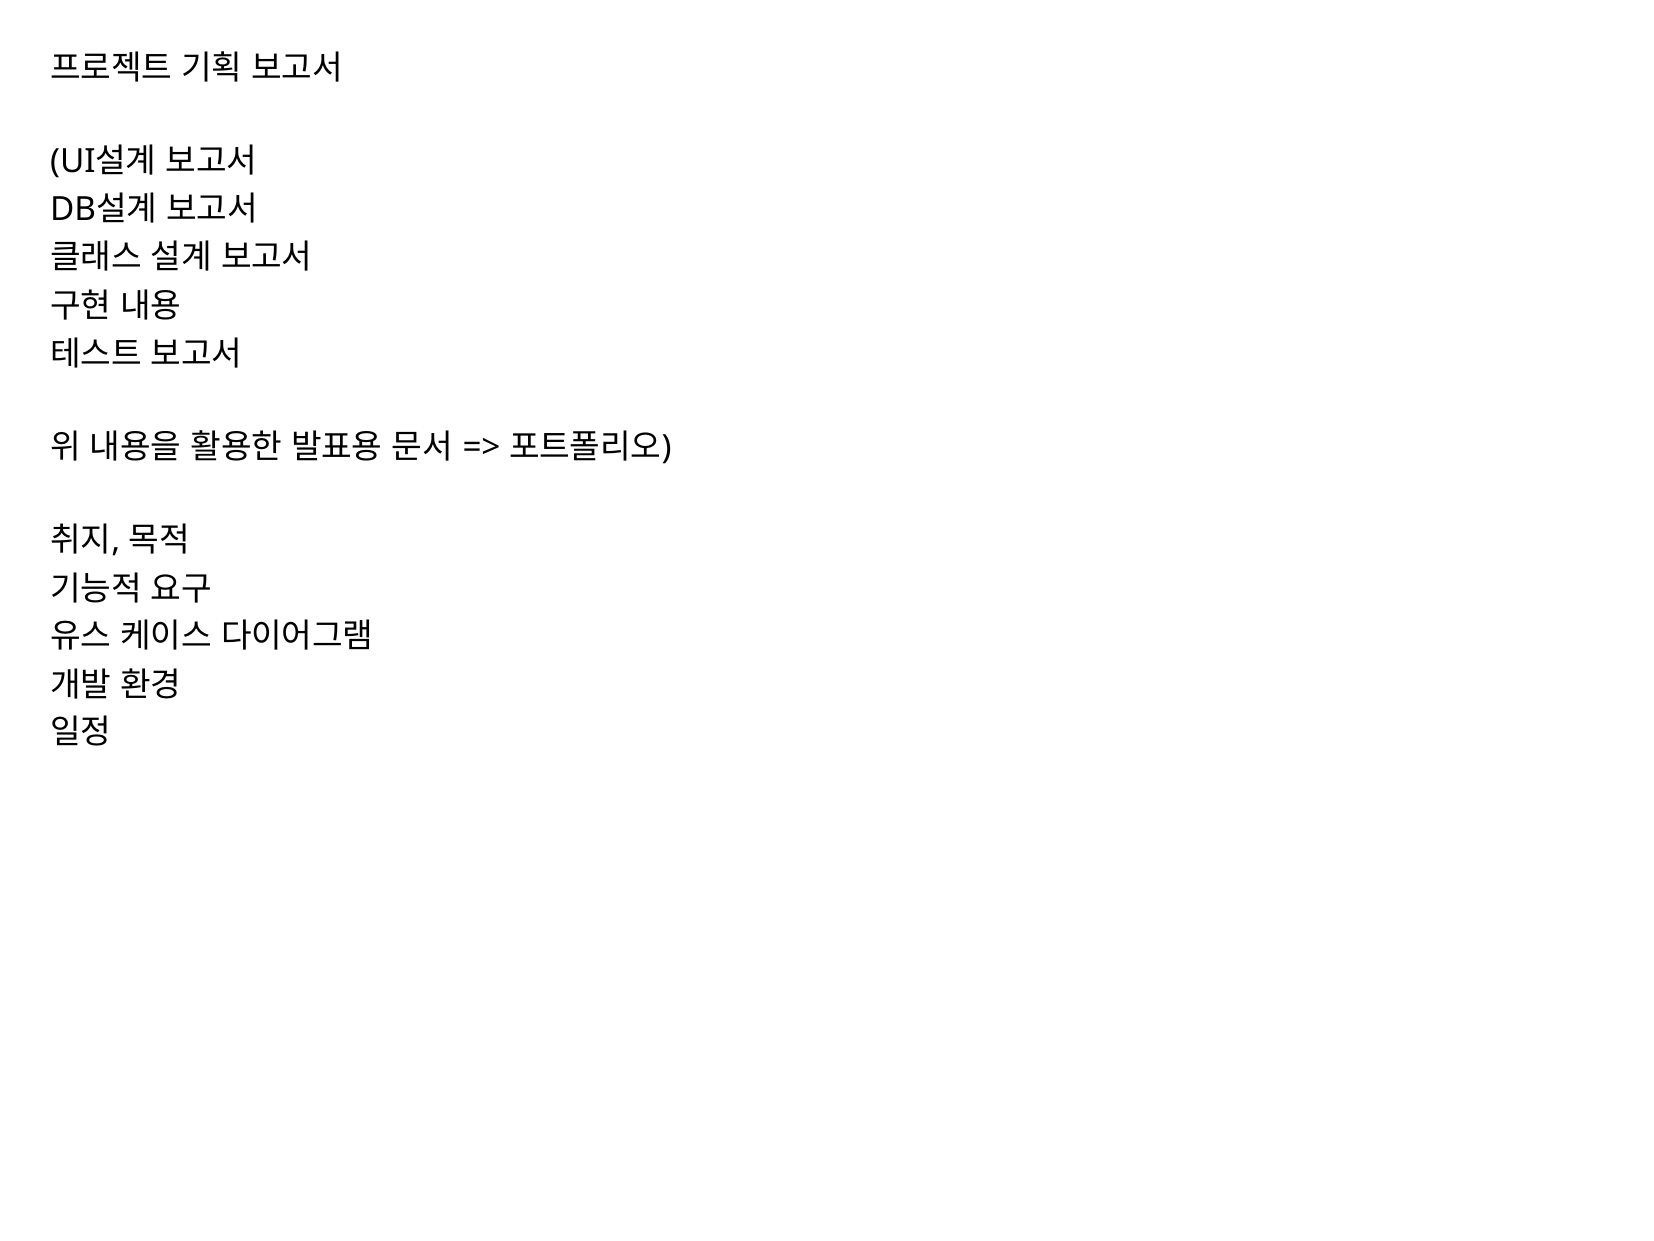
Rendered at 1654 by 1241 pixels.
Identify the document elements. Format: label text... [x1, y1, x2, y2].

text_box 프로젝트 기획 보고서 (UI설계 보고서 DB설계 보고서 클래스 설계 보고서 구현 내용 테스트 보고서 위 내용을 활용한 발표용 문서 => 포트폴리오) 취지, 목적 기능적 요구 유스 케이스 다이어그램 개발 환경 일정 [35, 33, 1512, 1146]
